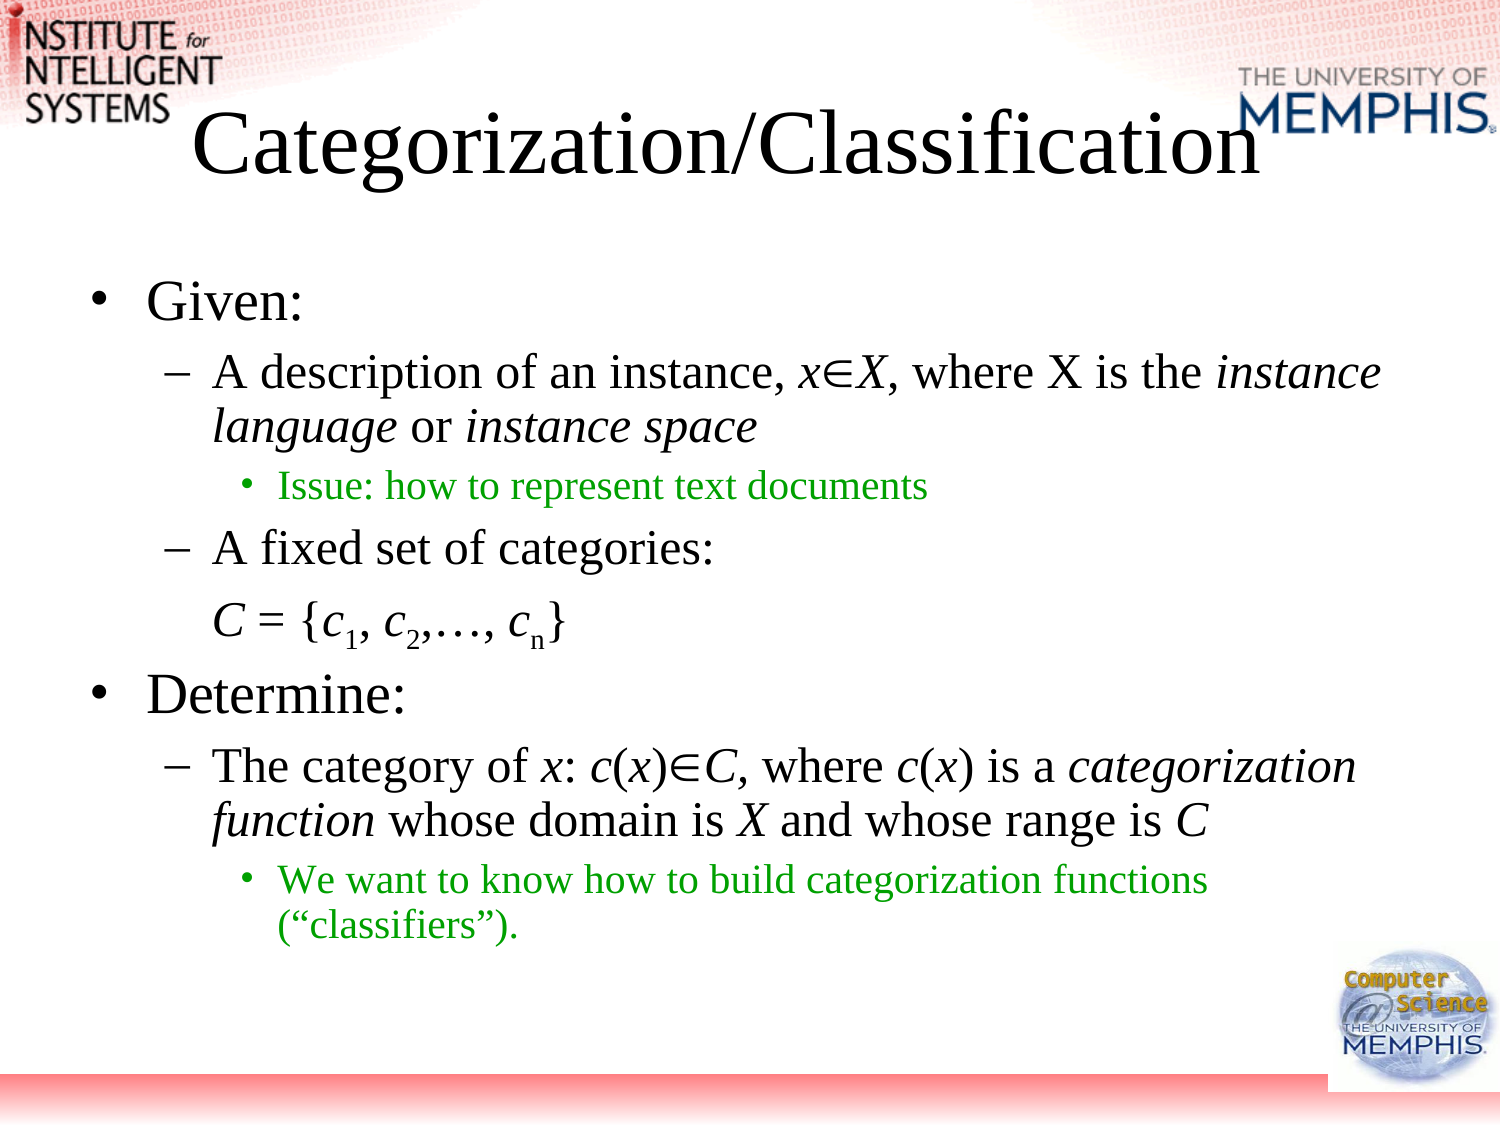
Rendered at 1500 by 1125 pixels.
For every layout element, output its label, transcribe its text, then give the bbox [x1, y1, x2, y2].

title Categorization/Classification [98, 73, 1356, 214]
picture [1012, 0, 1500, 141]
picture [1328, 941, 1500, 1092]
picture [0, 0, 501, 132]
list Given: A description of an instance, xX, where X is the instance language or instance space Issue: how to represent text documents A fixed set of categories: C = {c1, c2,…, cn} Determine: The category of x: c(x)C, where c(x) is a categorization function whose domain is X and whose range is C We want to know how to build categorization functions (“classifiers”). [75, 262, 1426, 1006]
